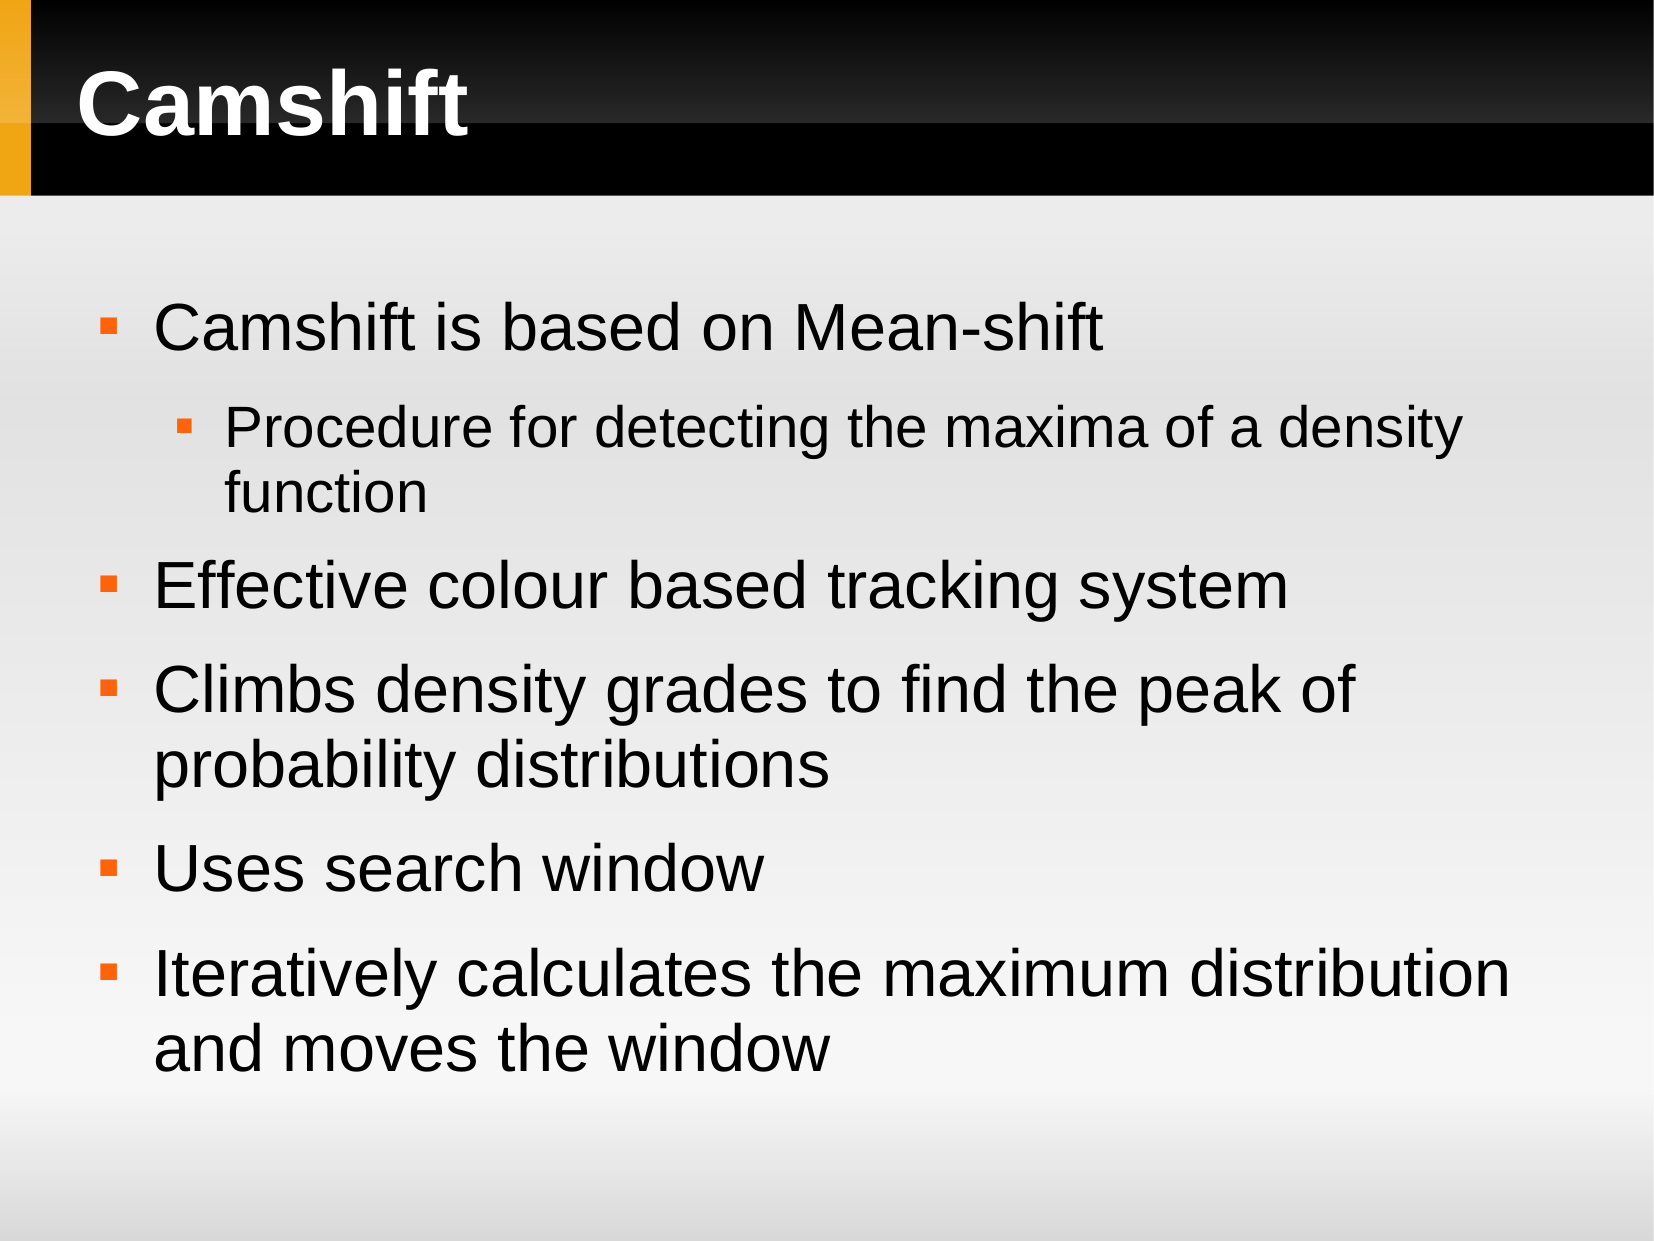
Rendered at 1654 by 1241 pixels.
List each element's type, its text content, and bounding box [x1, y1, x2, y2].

list Camshift is based on Mean-shift Procedure for detecting the maxima of a density function Effective colour based tracking system Climbs density grades to find the peak of probability distributions Uses search window Iteratively calculates the maximum distribution and moves the window [82, 290, 1571, 1109]
title Camshift [76, 0, 1565, 208]
picture [0, 0, 1654, 1241]
